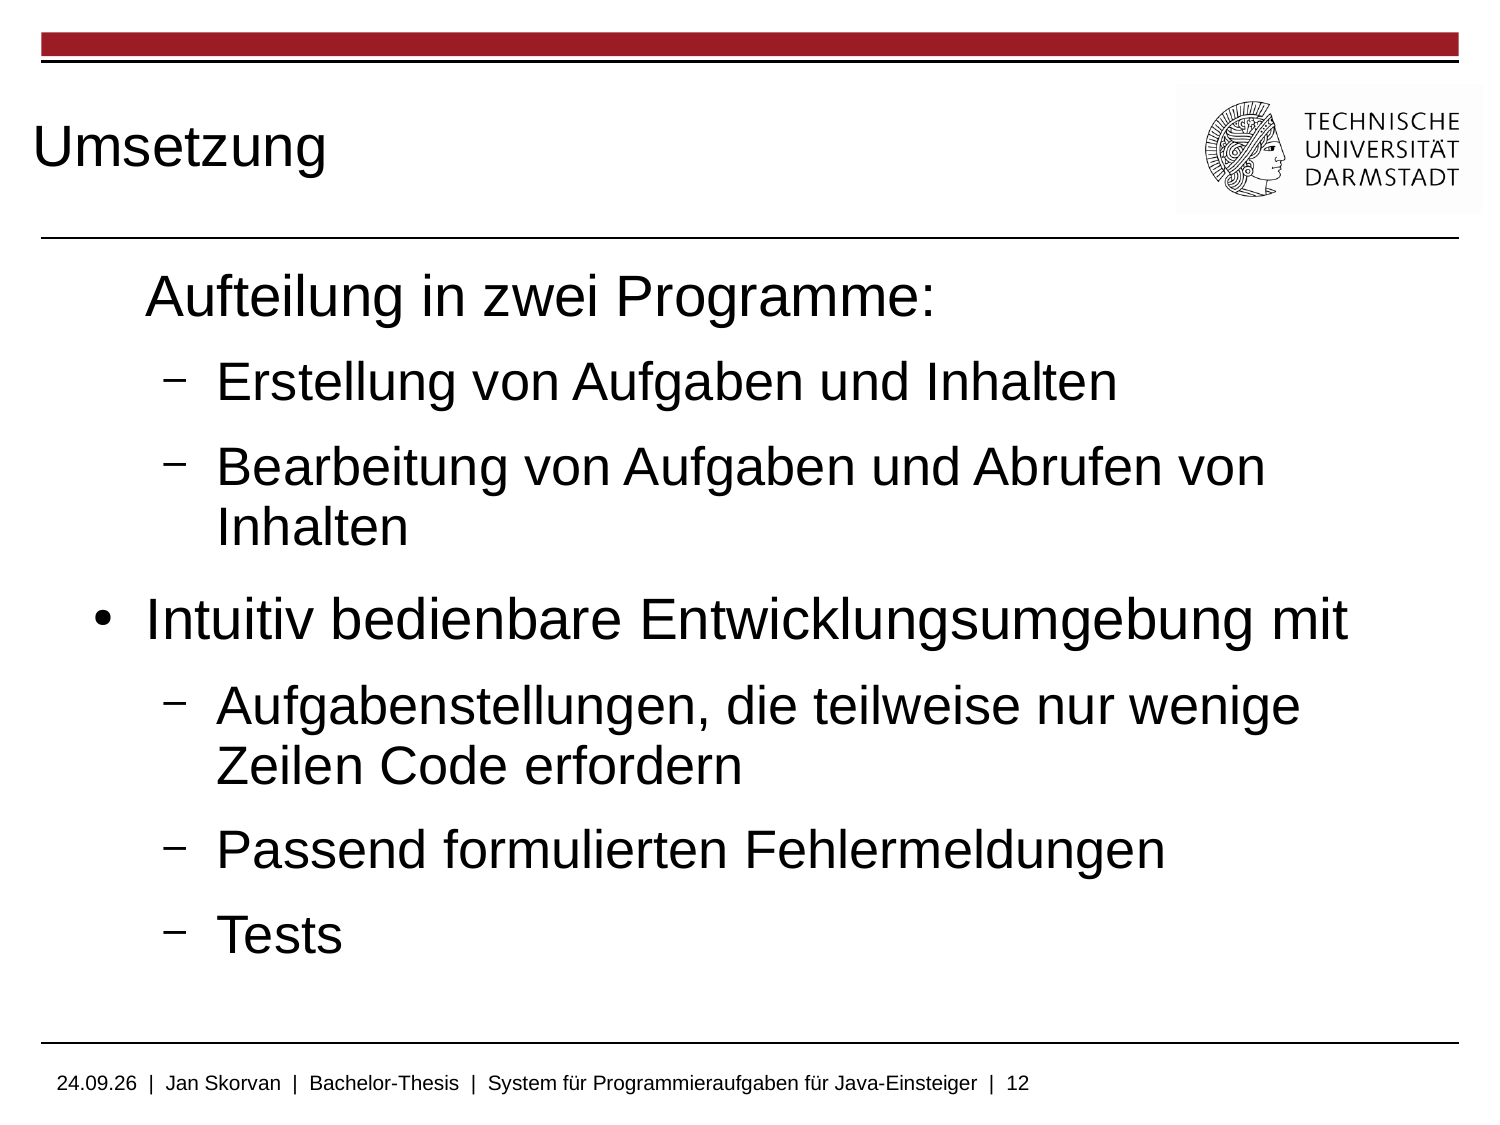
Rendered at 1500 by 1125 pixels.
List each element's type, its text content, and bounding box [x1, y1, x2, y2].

title Umsetzung [32, 70, 1123, 222]
list Aufteilung in zwei Programme: Erstellung von Aufgaben und Inhalten Bearbeitung von Aufgaben und Abrufen von Inhalten Intuitiv bedienbare Entwicklungsumgebung mit Aufgabenstellungen, die teilweise nur wenige Zeilen Code erfordern Passend formulierten Fehlermeldungen Tests [75, 263, 1425, 916]
